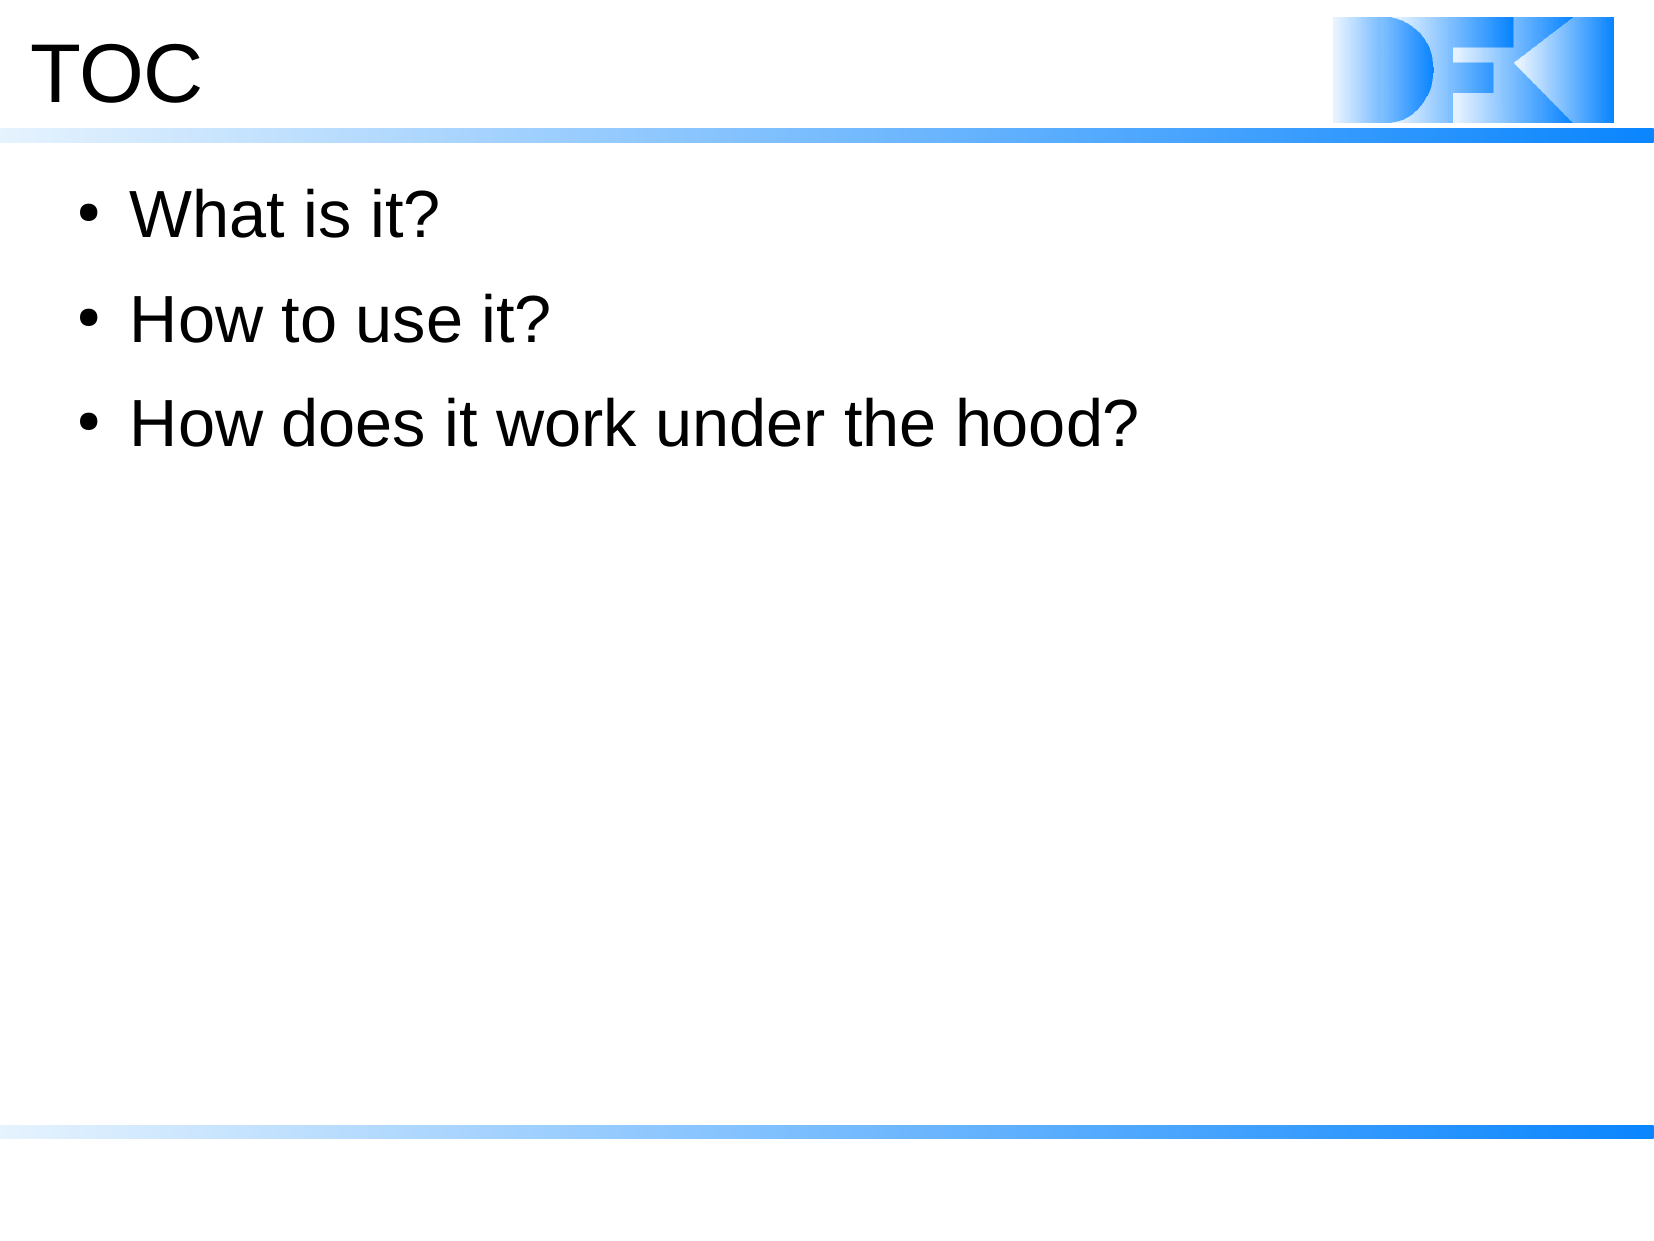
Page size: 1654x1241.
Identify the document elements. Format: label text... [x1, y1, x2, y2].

picture [1332, 17, 1614, 123]
list What is it? How to use it? How does it work under the hood? [59, 177, 1606, 897]
title TOC [30, 8, 1291, 139]
